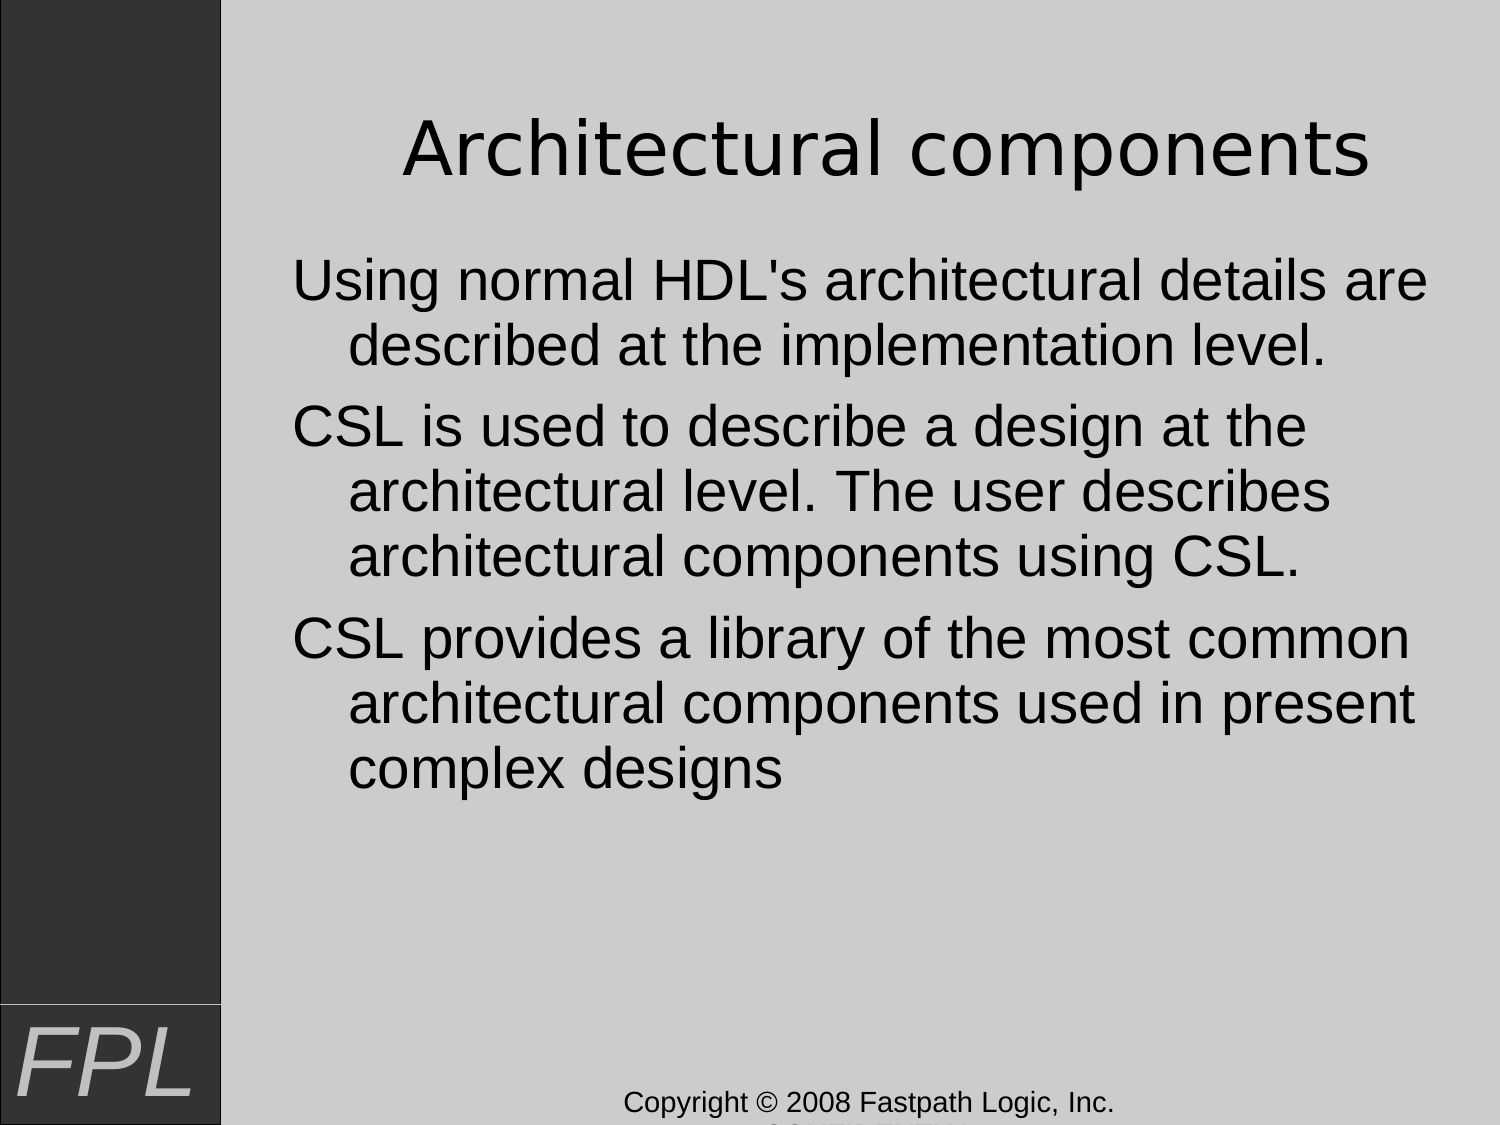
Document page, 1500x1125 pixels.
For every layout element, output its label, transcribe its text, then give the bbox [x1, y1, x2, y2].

list Using normal HDL's architectural details are described at the implementation level. CSL is used to describe a design at the architectural level. The user describes architectural components using CSL. CSL provides a library of the most common architectural components used in present complex designs [292, 247, 1483, 1070]
title Architectural components [387, 52, 1388, 247]
